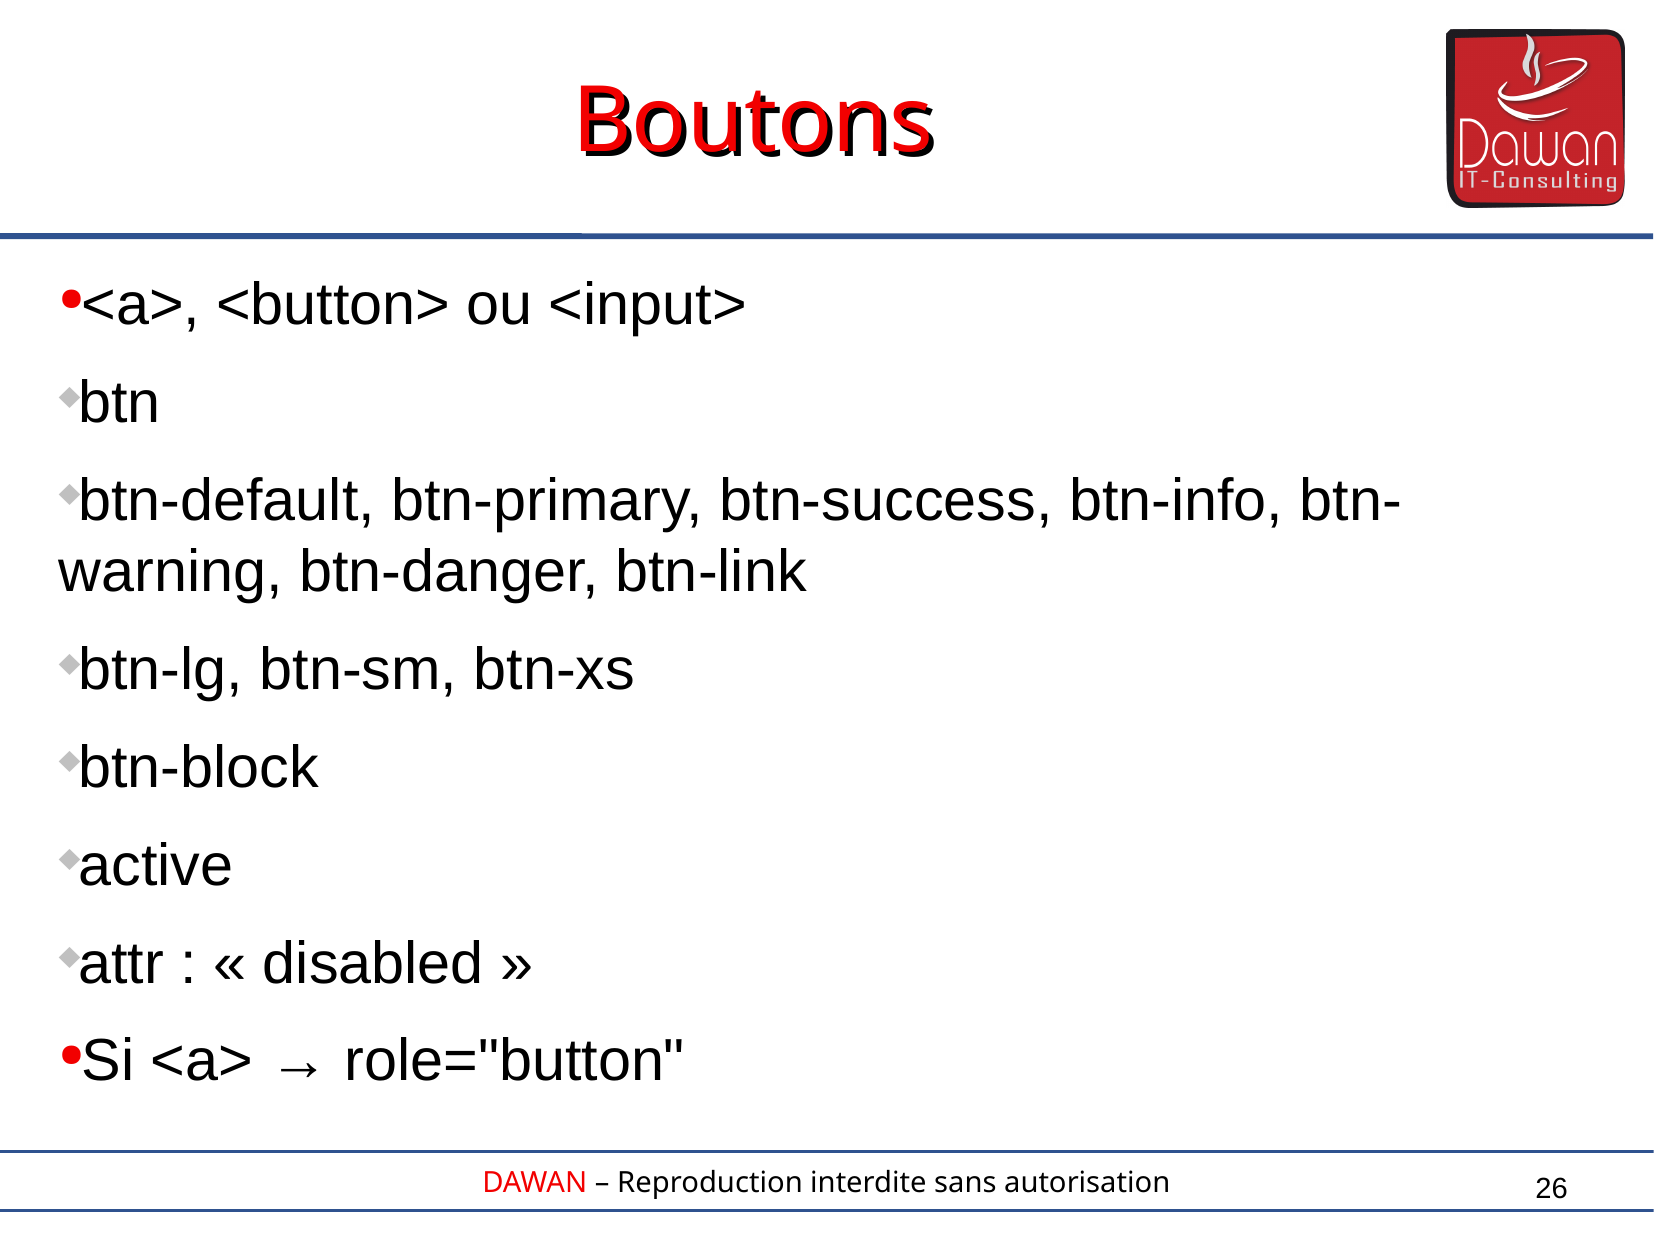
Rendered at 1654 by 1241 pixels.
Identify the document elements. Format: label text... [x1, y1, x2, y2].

text_box [1535, 1169, 1595, 1234]
list <a>, <button> ou <input> btn btn-default, btn-primary, btn-success, btn-info, btn-warning, btn-danger, btn-link btn-lg, btn-sm, btn-xs btn-block active attr : « disabled » Si <a> → role="button" [59, 265, 1595, 1094]
title Boutons [59, 24, 1447, 206]
